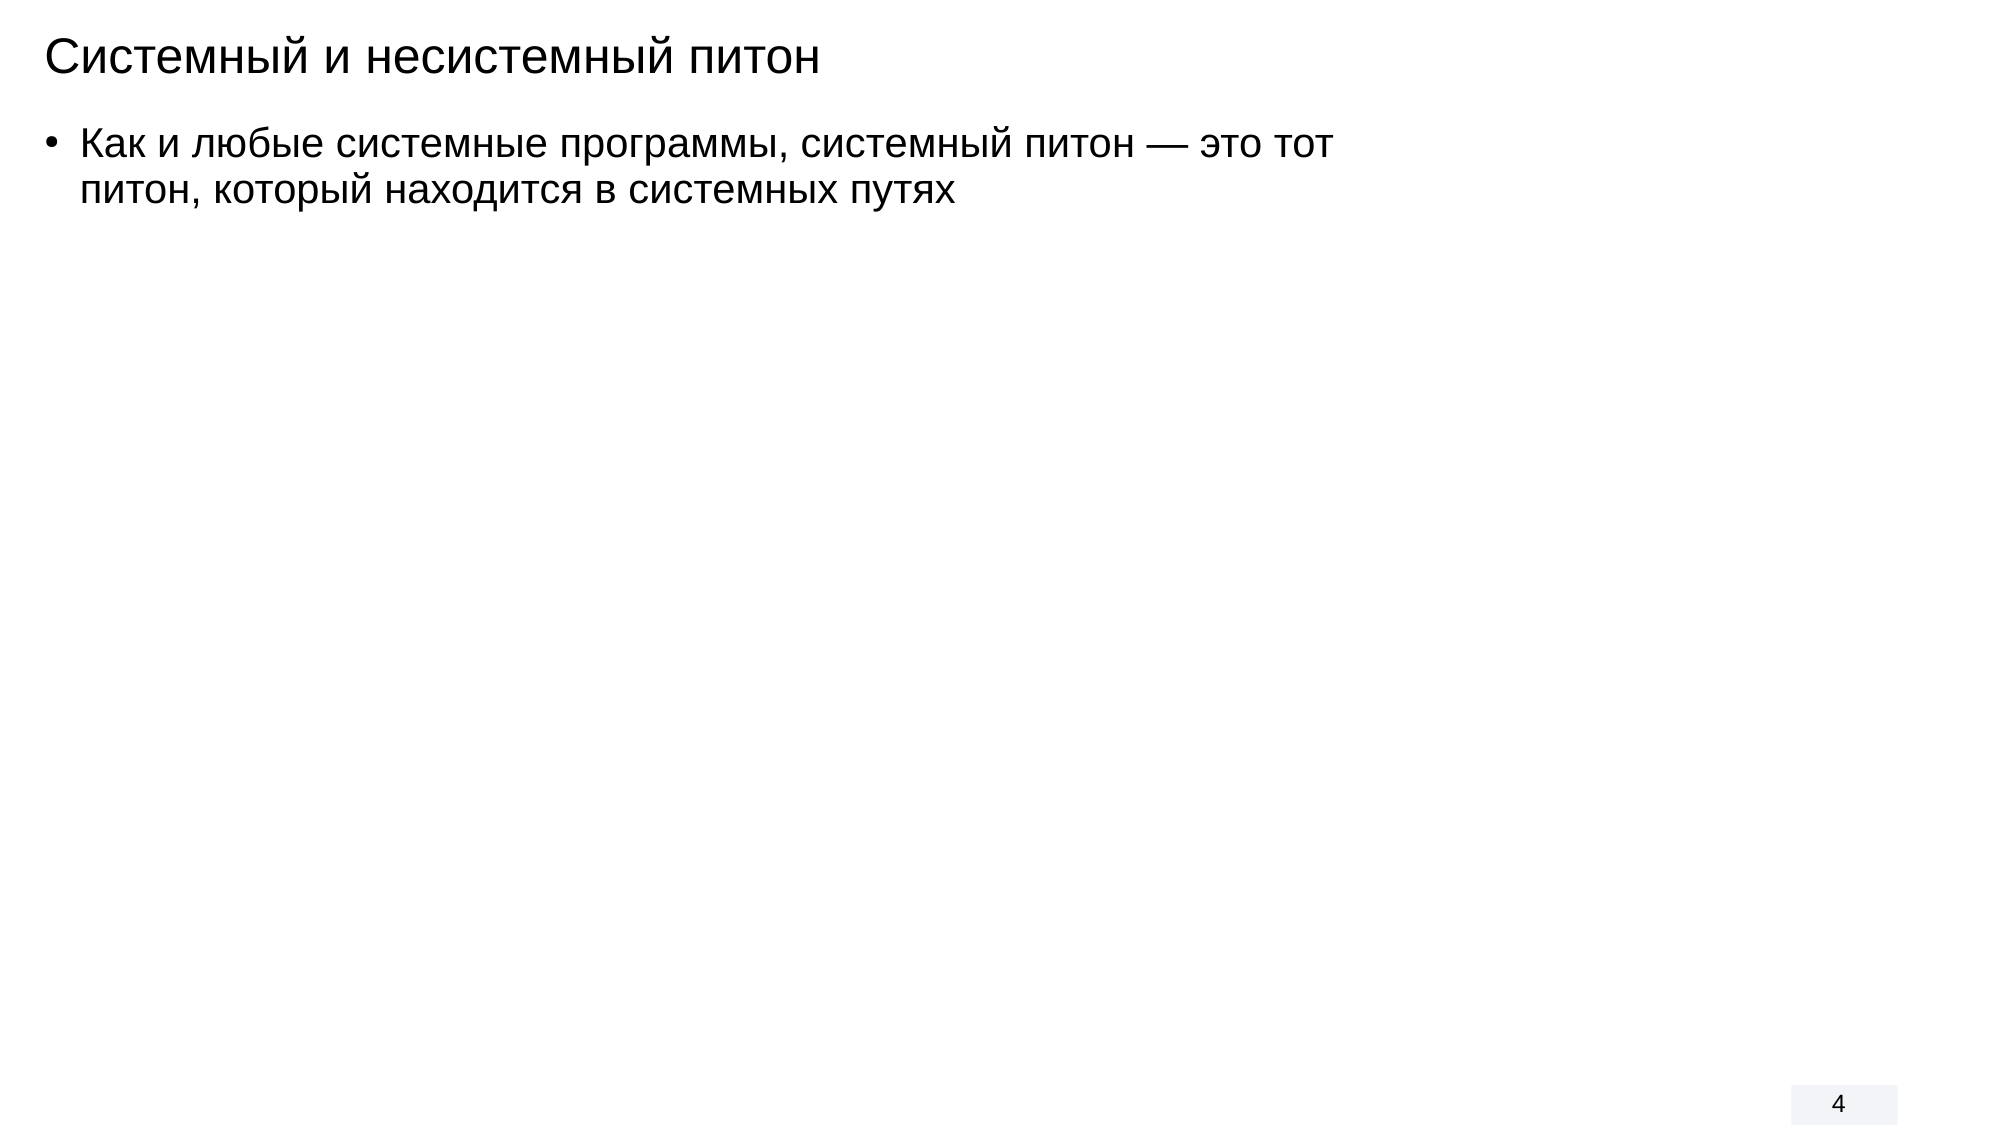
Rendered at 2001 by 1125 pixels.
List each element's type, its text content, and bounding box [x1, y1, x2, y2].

text_box Как и любые системные программы, системный питон — это тот питон, который находится в системных путях [29, 112, 1359, 562]
text_box <number> [1817, 1082, 1961, 1125]
text_box Системный и несистемный питон [29, 21, 1595, 92]
